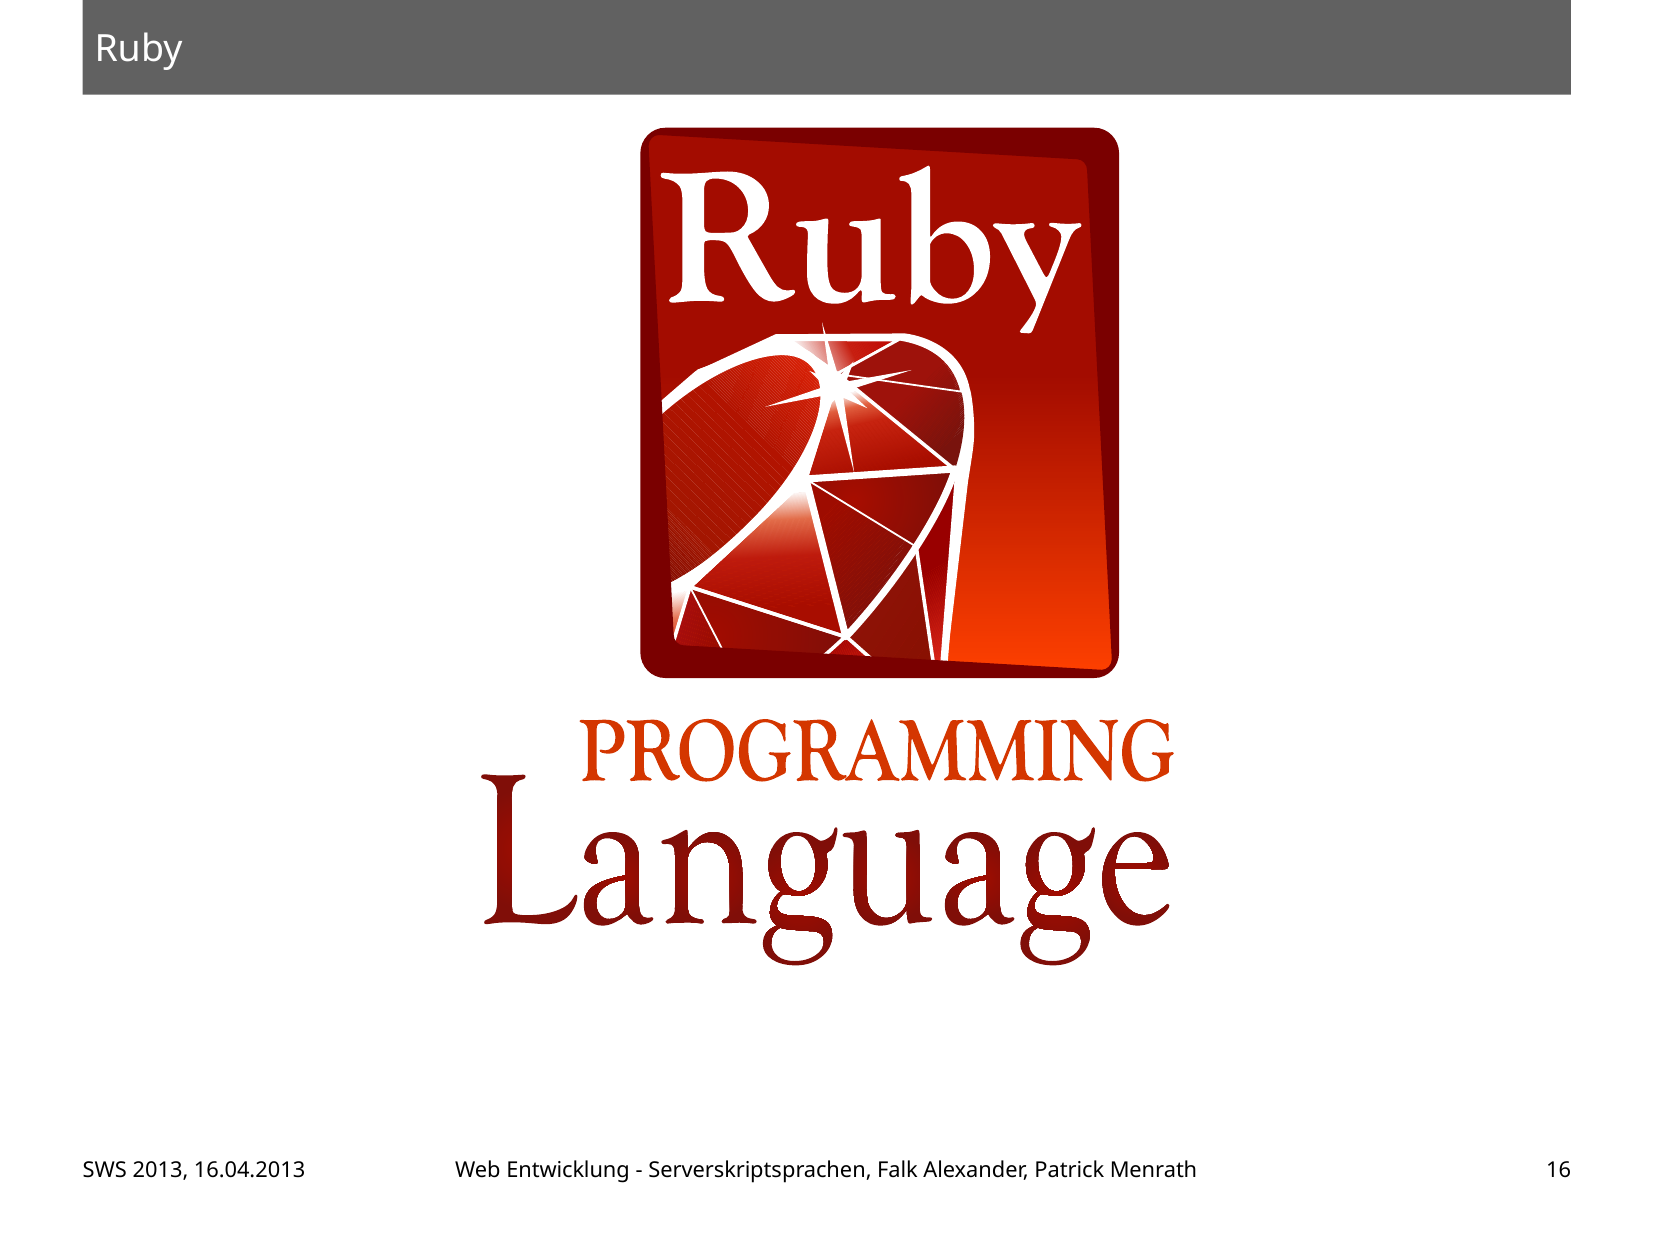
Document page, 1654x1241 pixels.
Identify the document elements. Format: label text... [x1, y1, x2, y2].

title Ruby [82, 0, 1571, 95]
picture [470, 106, 1183, 981]
